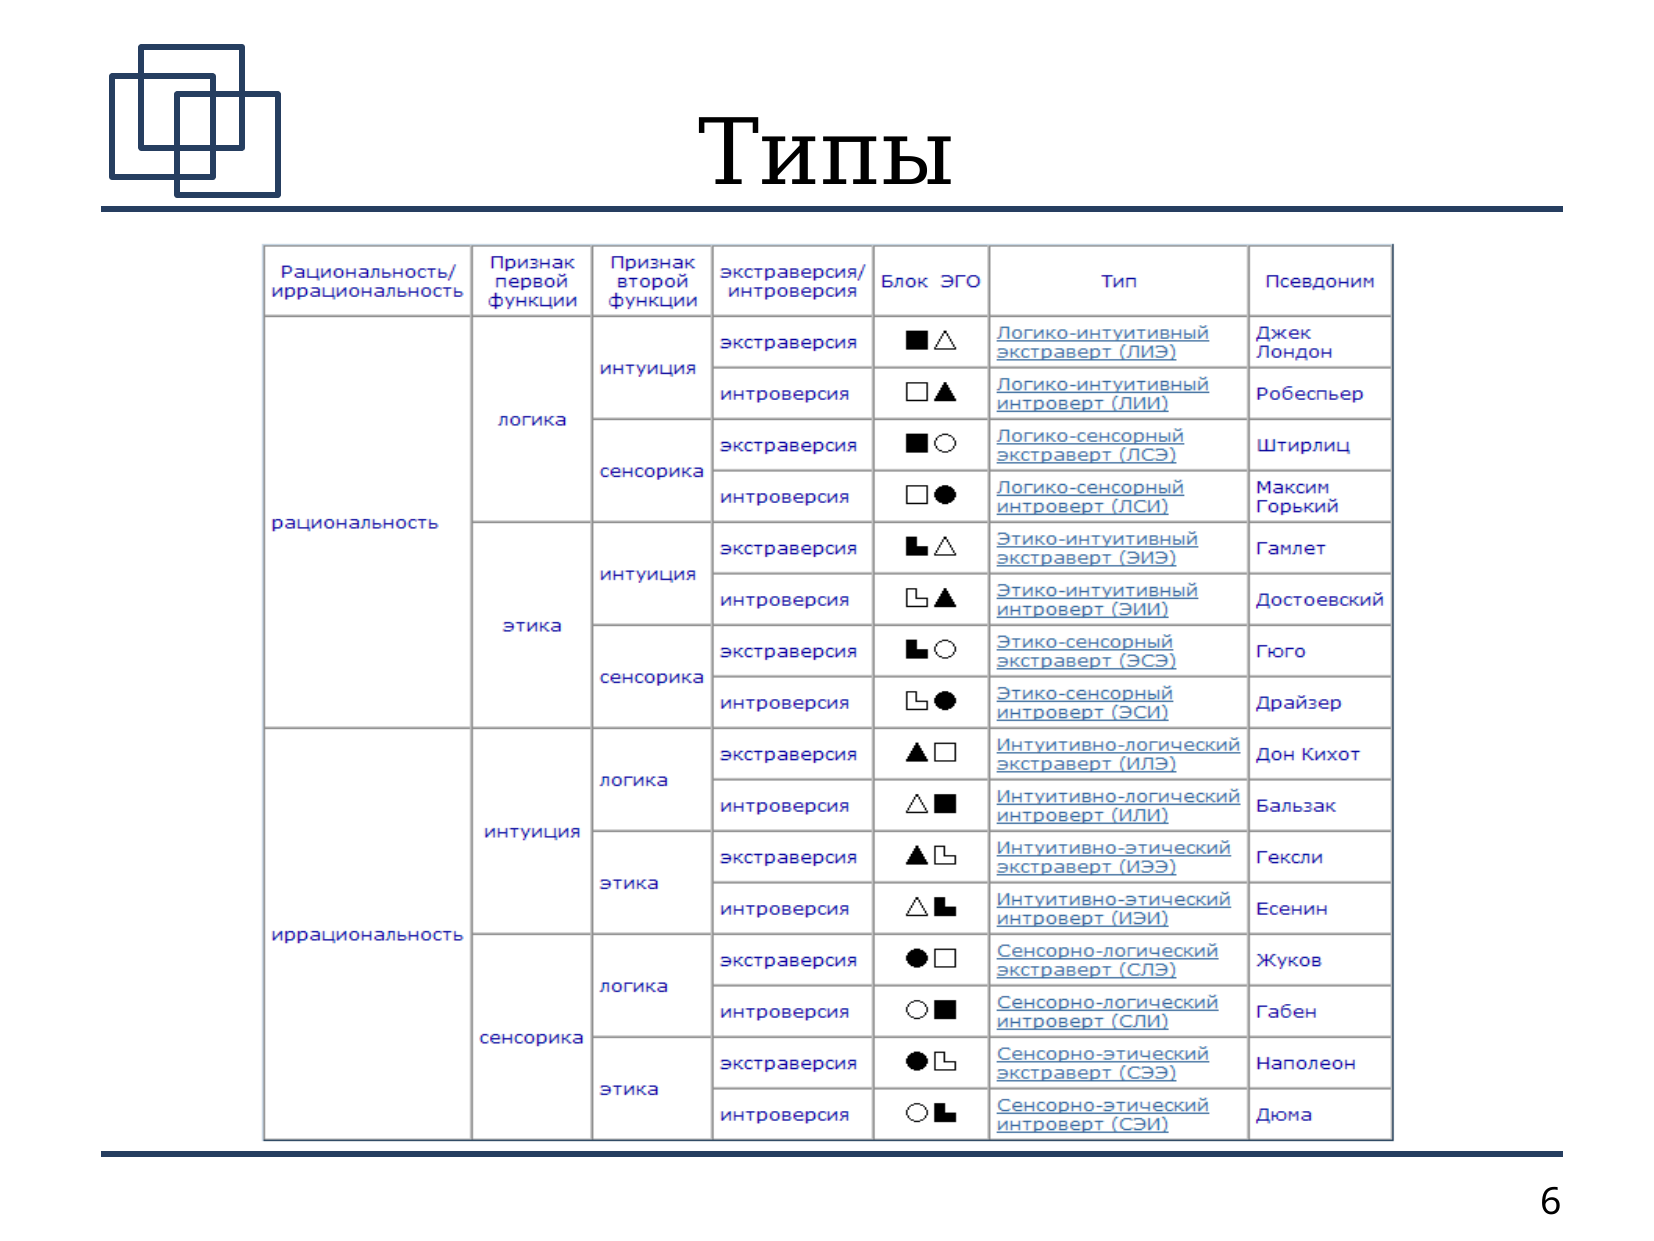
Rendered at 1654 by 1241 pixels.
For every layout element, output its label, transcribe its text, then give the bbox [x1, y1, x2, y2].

title Типы [82, 49, 1571, 257]
picture [256, 236, 1405, 1149]
